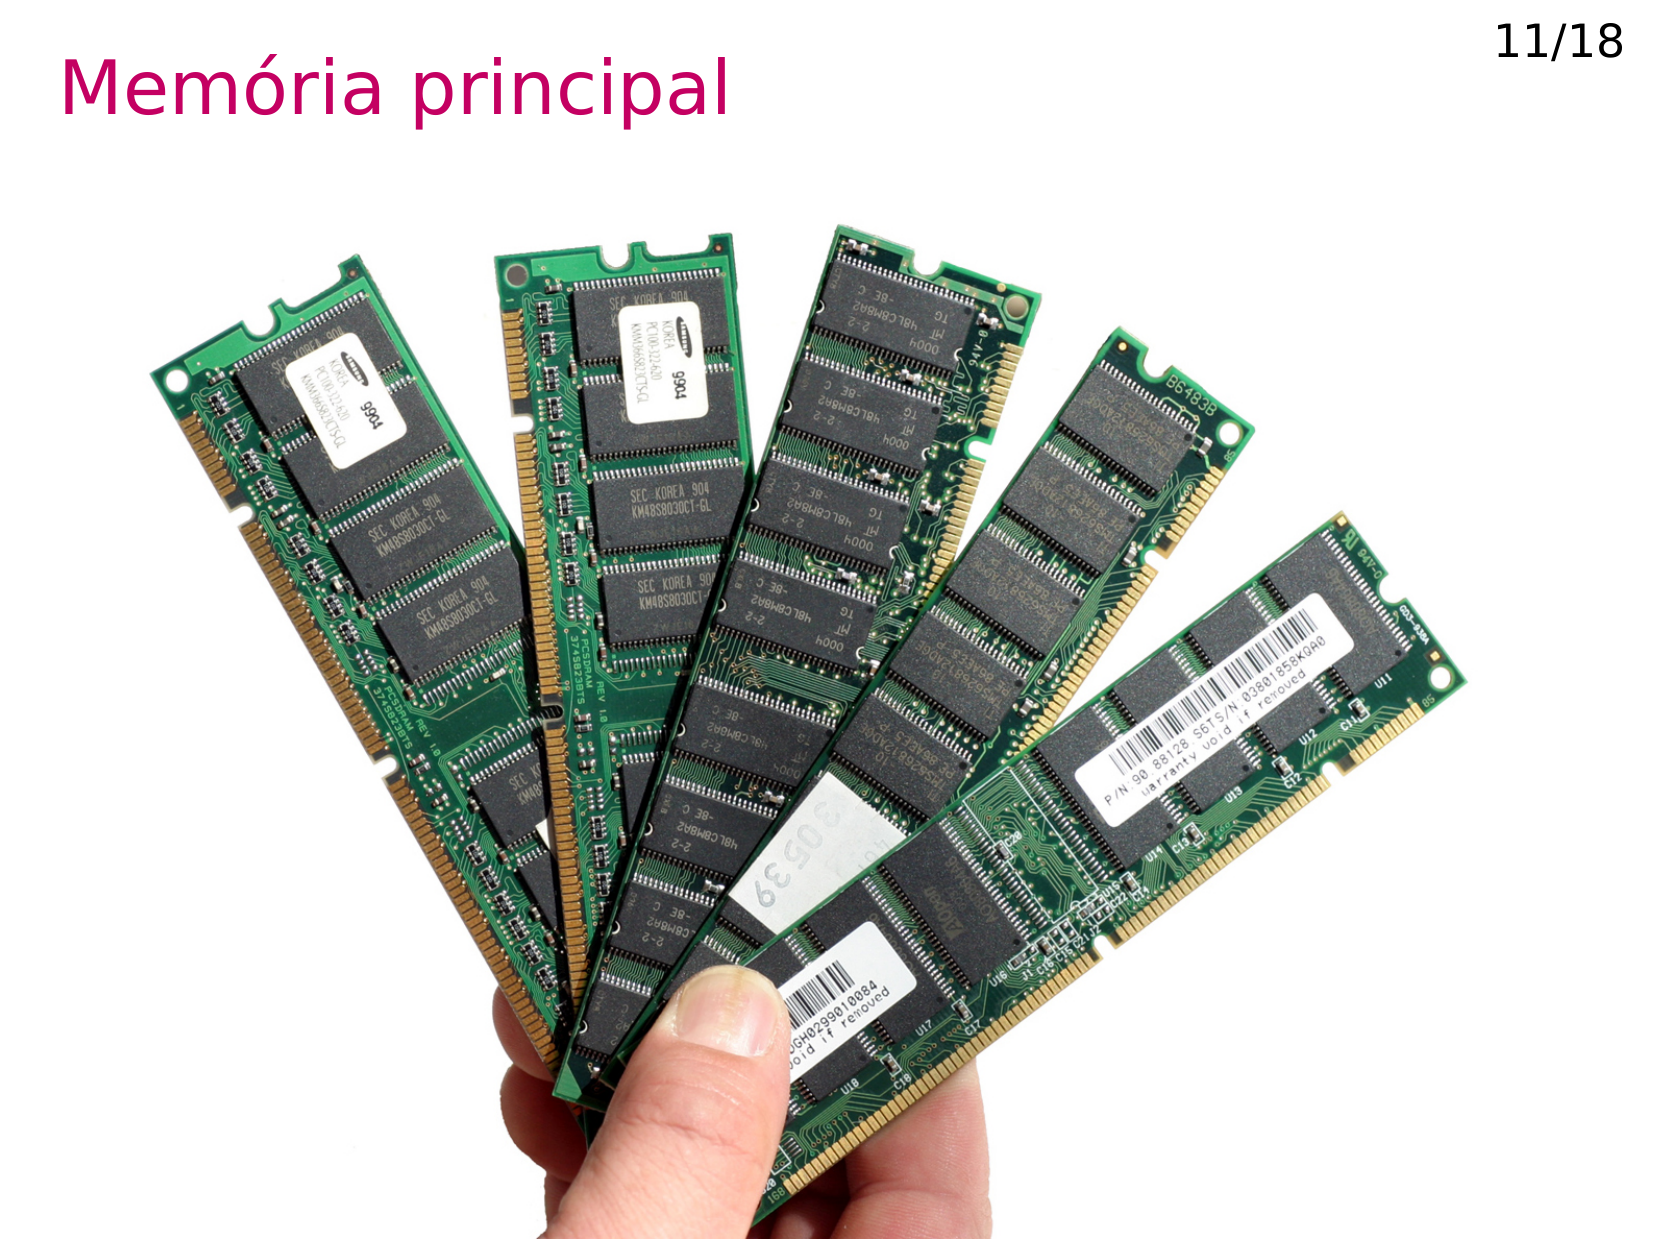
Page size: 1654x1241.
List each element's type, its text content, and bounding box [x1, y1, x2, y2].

title Memória principal [59, 29, 1625, 148]
picture [118, 193, 1500, 1239]
